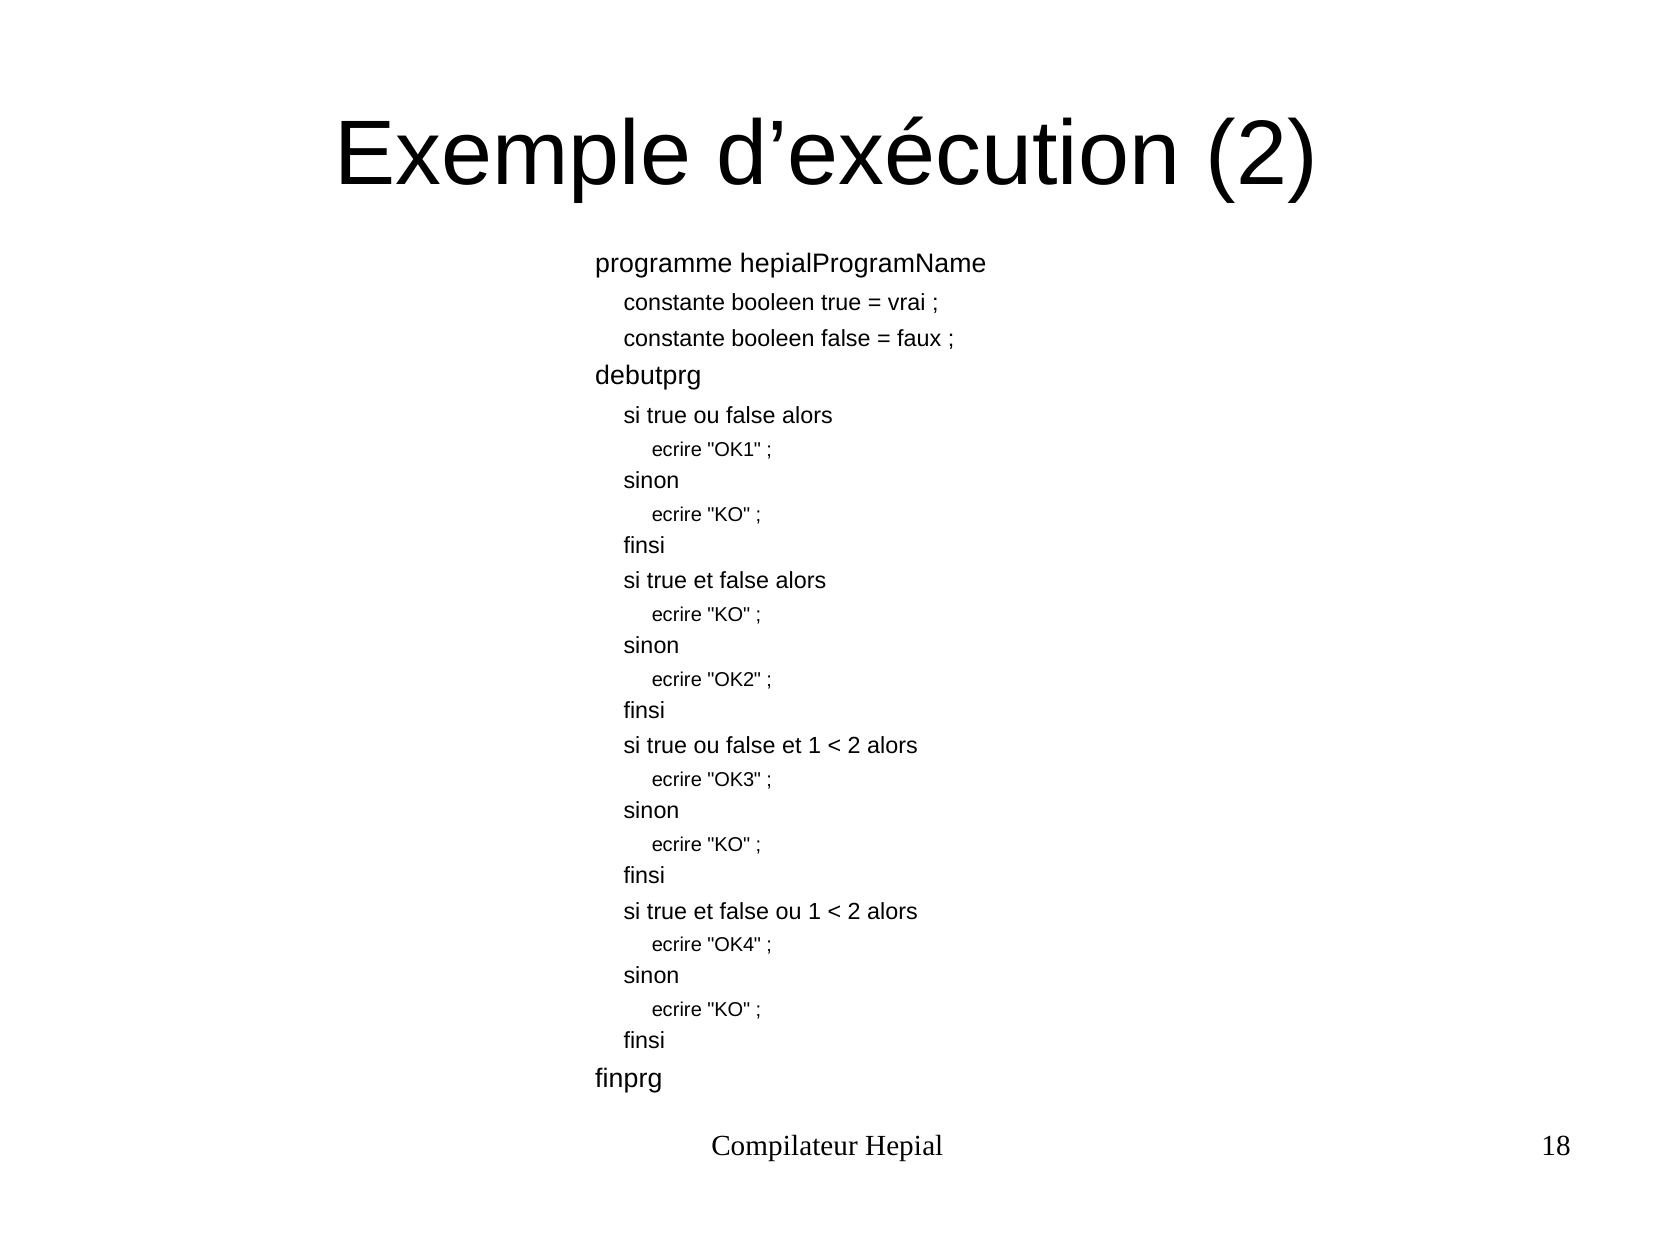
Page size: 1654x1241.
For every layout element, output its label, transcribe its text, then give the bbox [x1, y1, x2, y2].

title Exemple d’exécution (2) [82, 49, 1571, 257]
list programme hepialProgramName constante booleen true = vrai ; constante booleen false = faux ; debutprg si true ou false alors ecrire "OK1" ; sinon ecrire "KO" ; finsi si true et false alors ecrire "KO" ; sinon ecrire "OK2" ; finsi si true ou false et 1 < 2 alors ecrire "OK3" ; sinon ecrire "KO" ; finsi si true et false ou 1 < 2 alors ecrire "OK4" ; sinon ecrire "KO" ; finsi finprg [566, 248, 1075, 1111]
